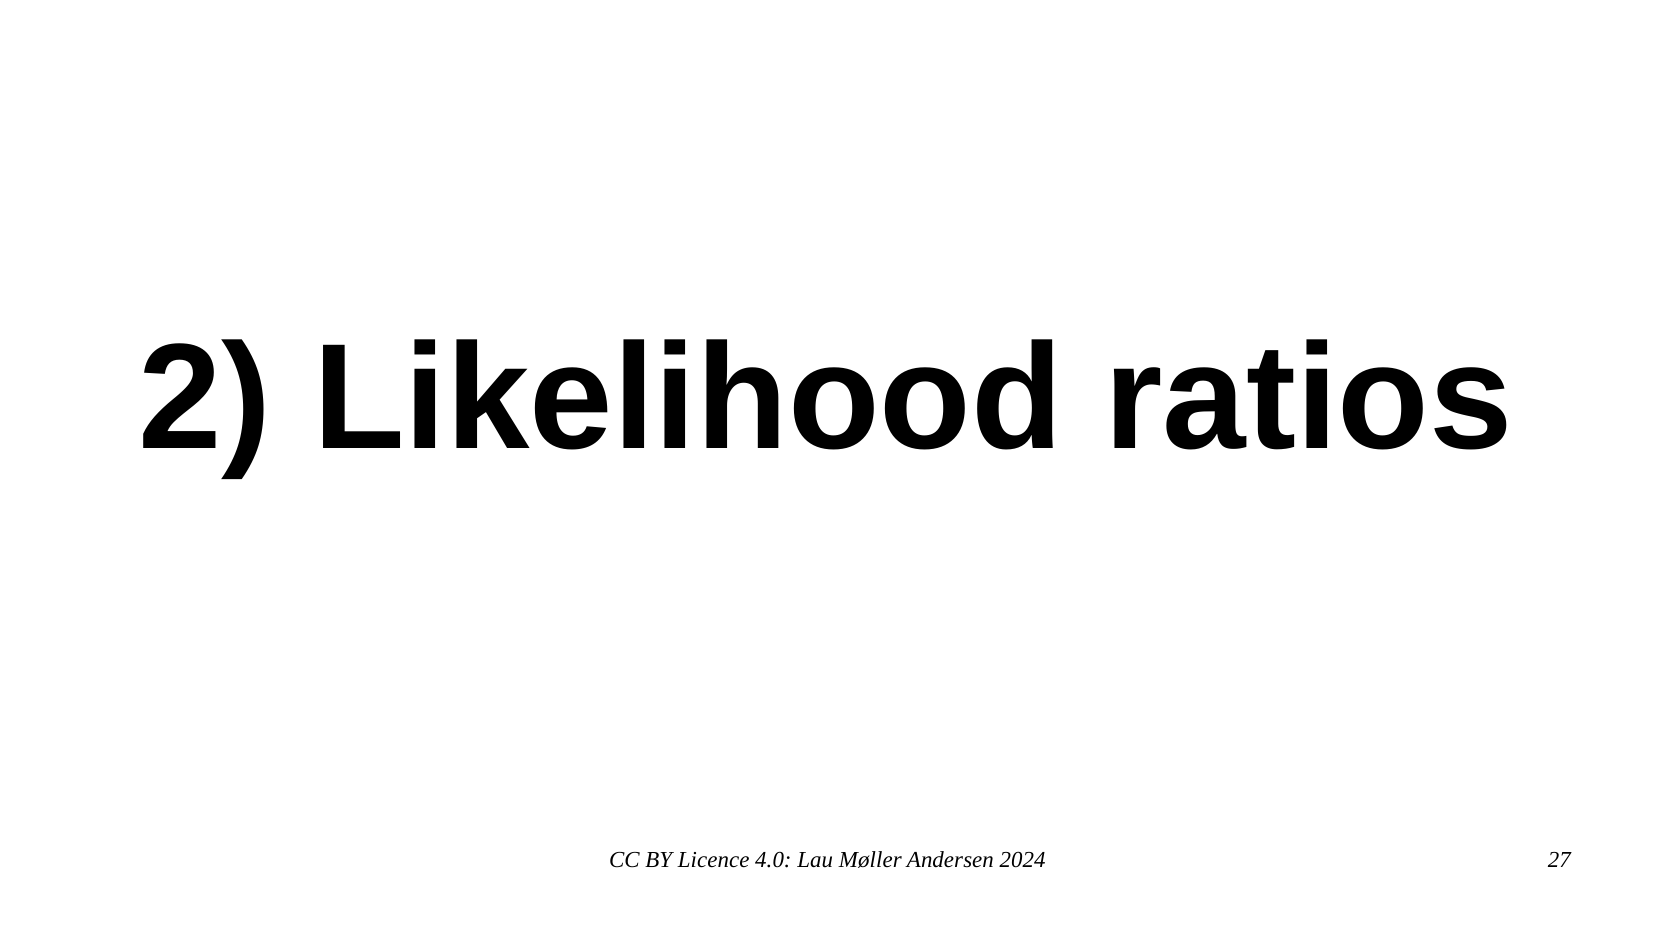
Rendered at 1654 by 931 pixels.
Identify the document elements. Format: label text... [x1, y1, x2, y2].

subtitle 2) Likelihood ratios [82, 37, 1571, 757]
